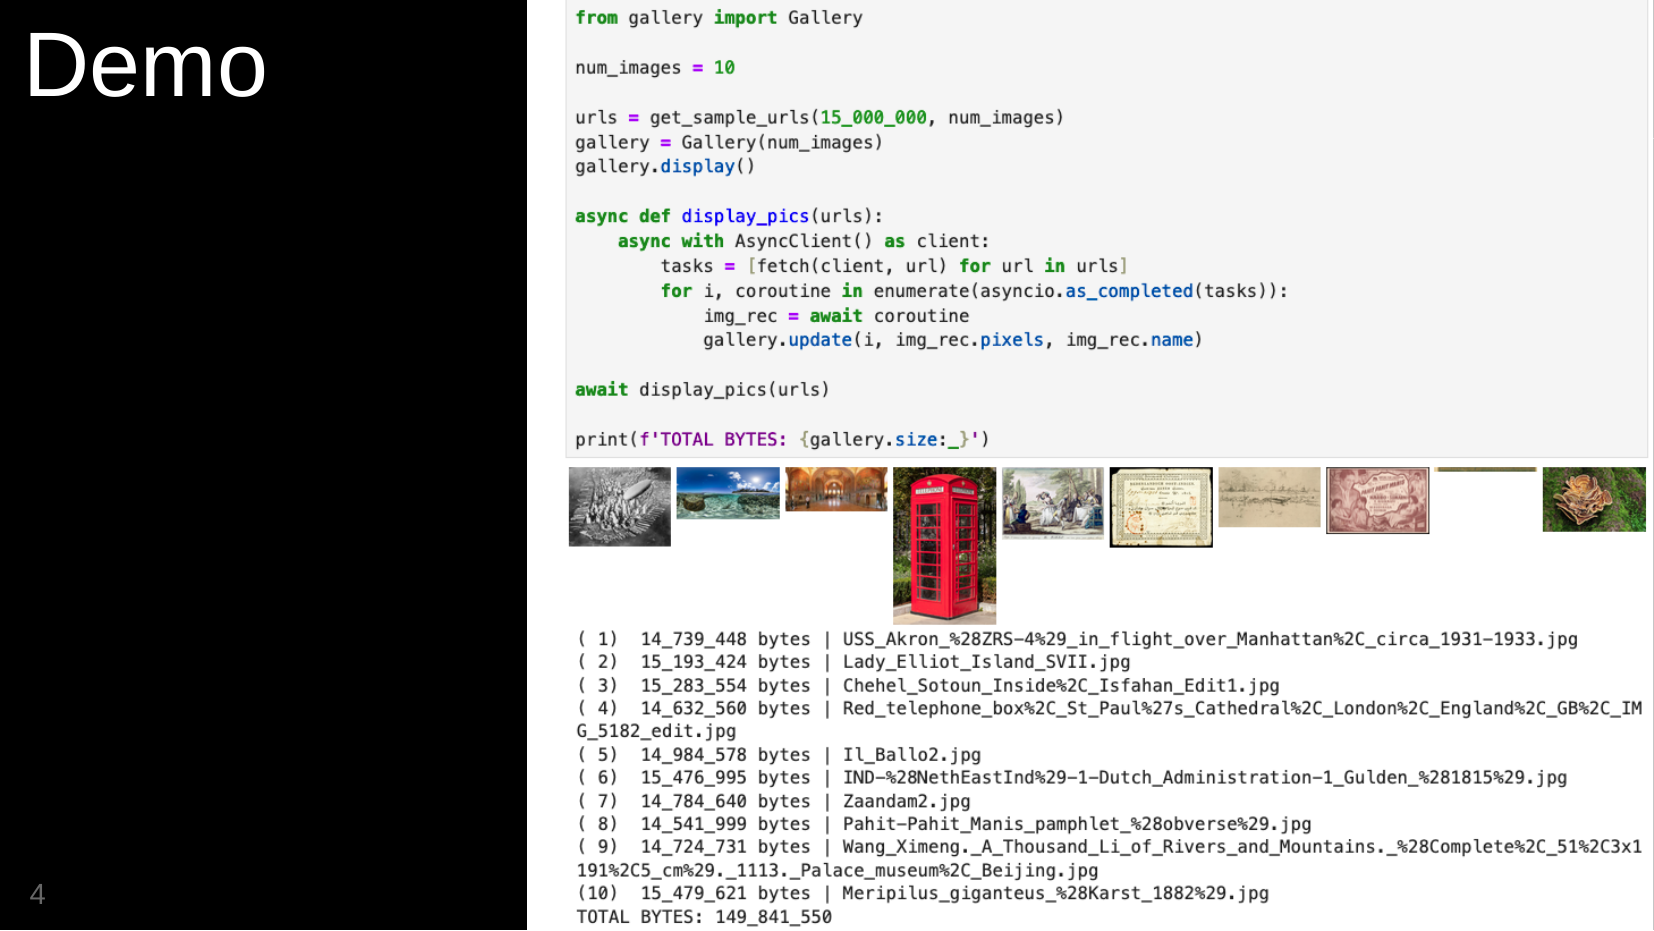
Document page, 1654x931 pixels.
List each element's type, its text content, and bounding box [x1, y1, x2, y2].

picture [527, 0, 1654, 931]
title Demo [23, 11, 527, 119]
